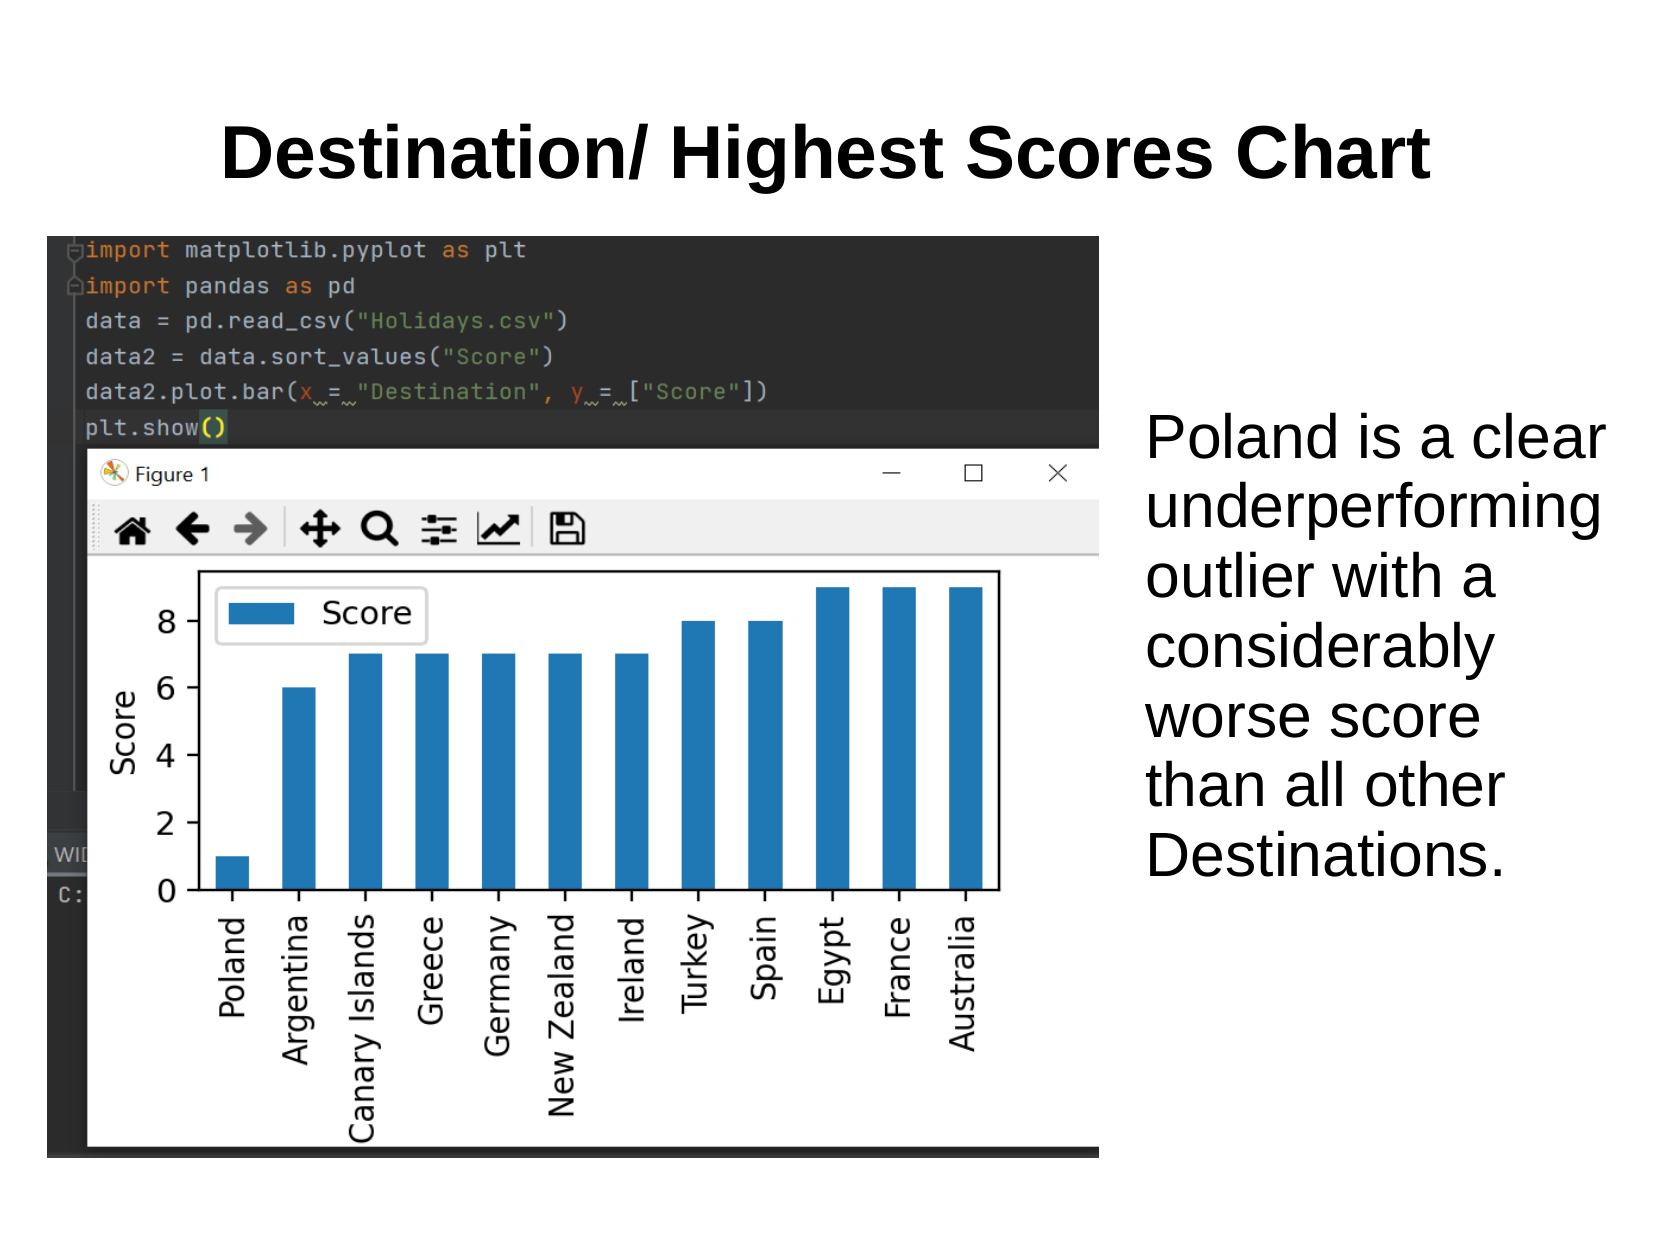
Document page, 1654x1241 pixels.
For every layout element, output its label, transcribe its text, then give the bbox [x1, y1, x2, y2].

picture [47, 236, 1099, 1158]
list Poland is a clear underperforming outlier with a considerably worse score than all other Destinations. [1074, 401, 1619, 1241]
title Destination/ Highest Scores Chart [82, 49, 1571, 257]
